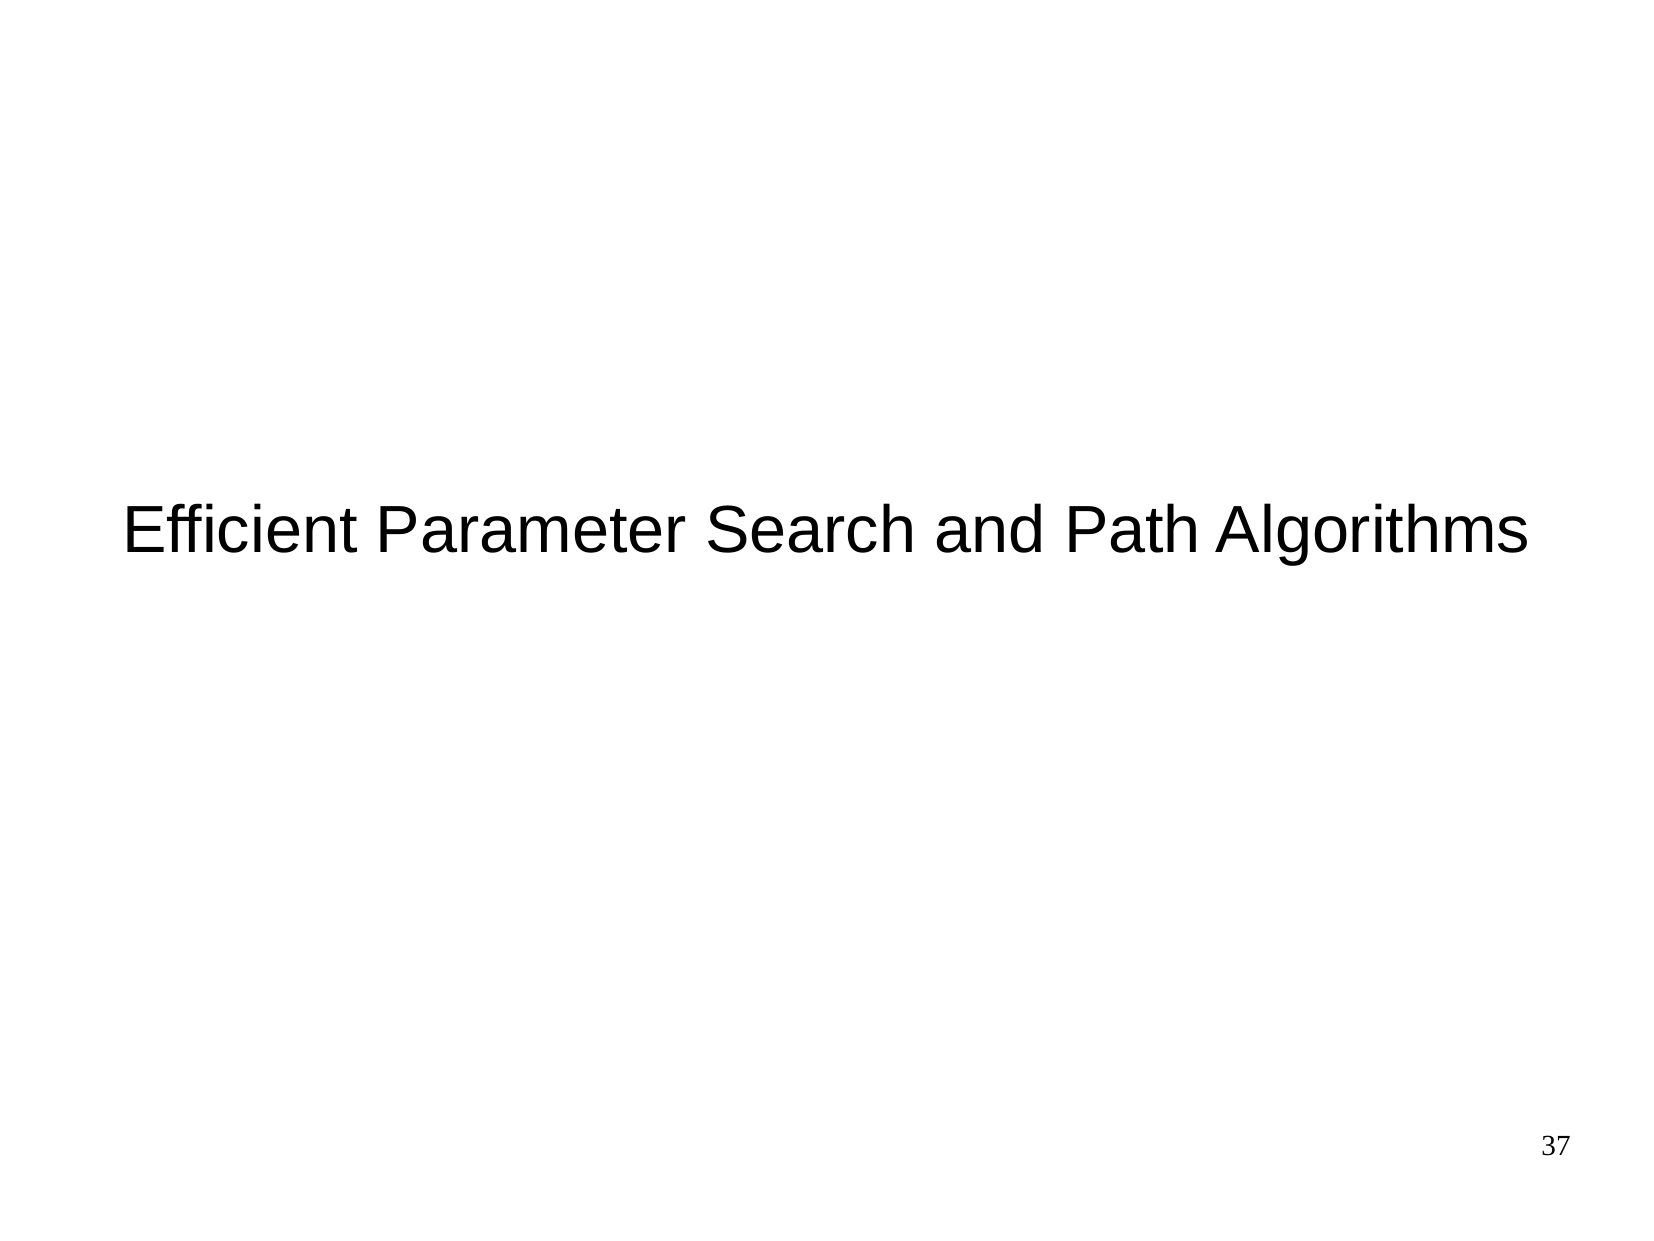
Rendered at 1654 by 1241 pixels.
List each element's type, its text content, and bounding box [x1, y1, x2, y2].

subtitle Efficient Parameter Search and Path Algorithms [82, 49, 1571, 1010]
